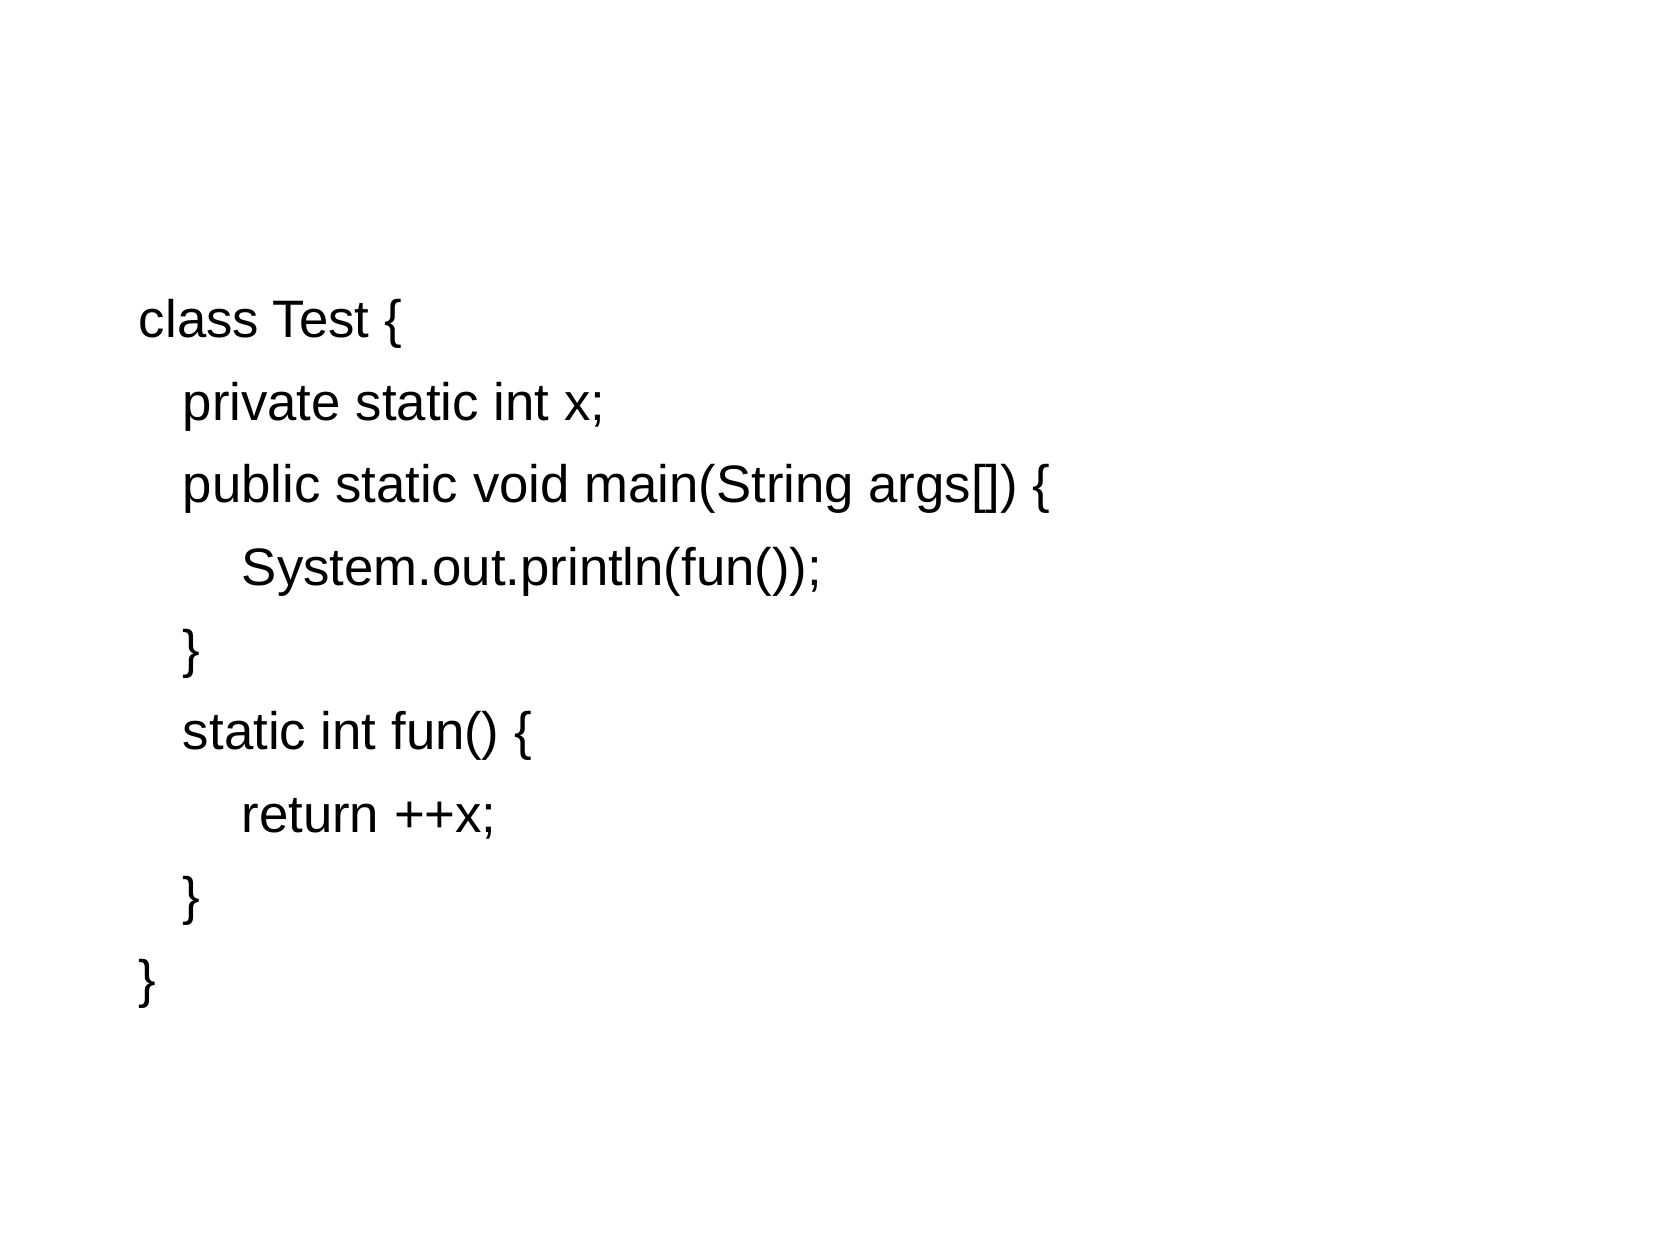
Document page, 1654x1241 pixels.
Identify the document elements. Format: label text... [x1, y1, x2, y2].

list class Test { private static int x; public static void main(String args[]) { System.out.println(fun()); } static int fun() { return ++x; } } [82, 290, 1571, 1010]
